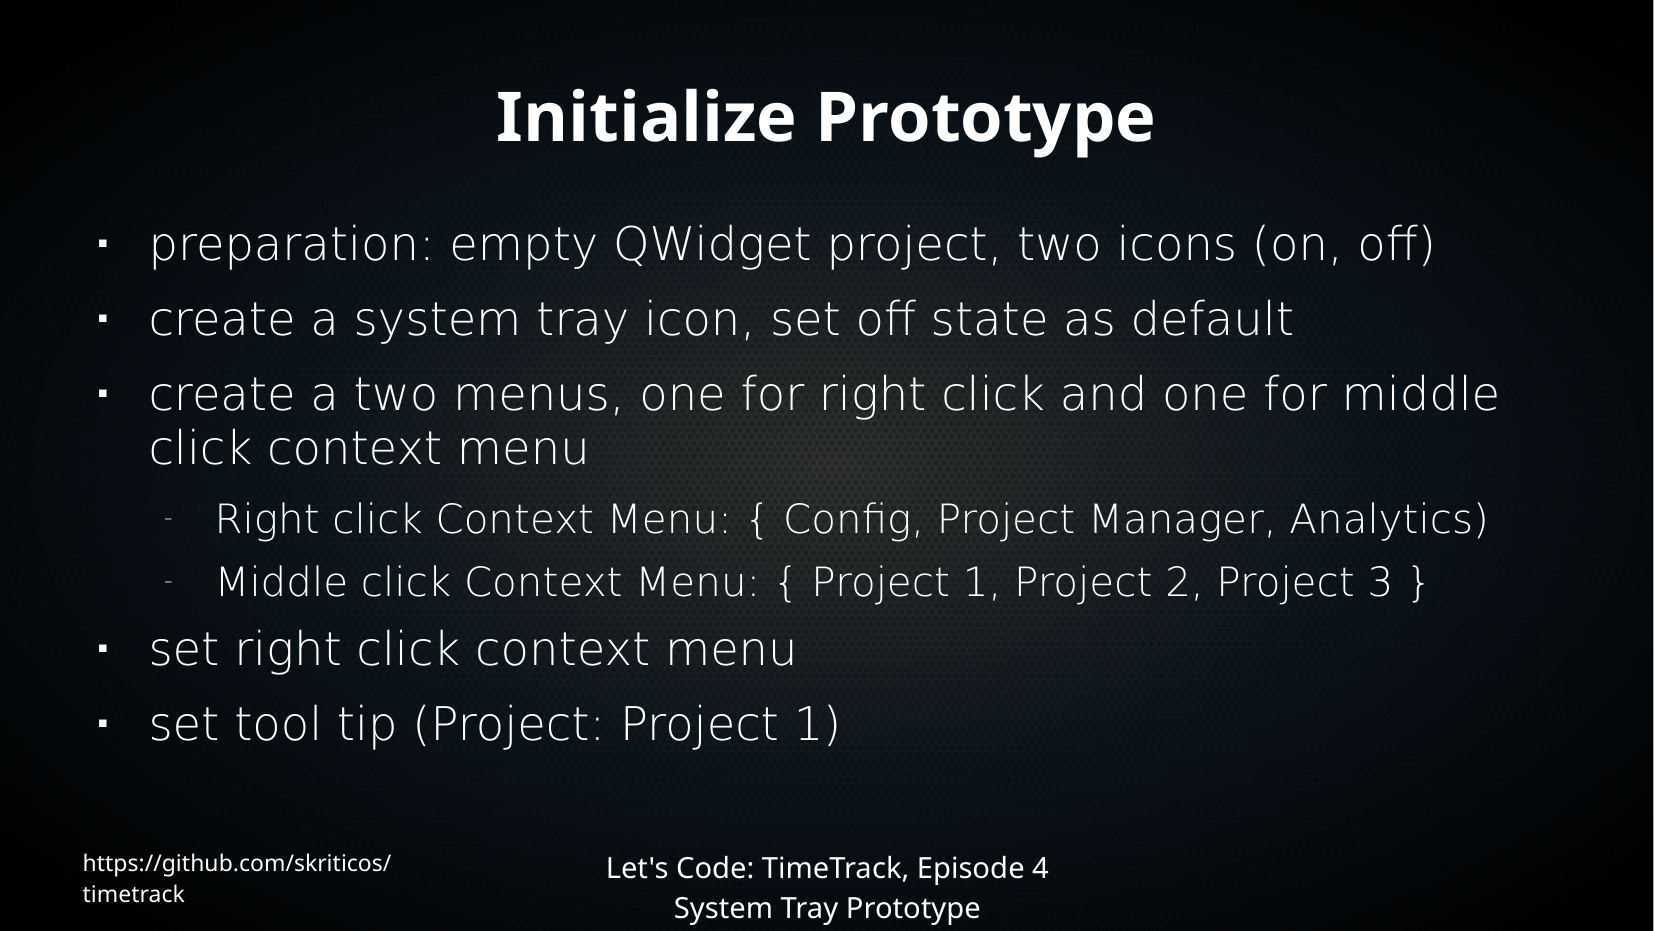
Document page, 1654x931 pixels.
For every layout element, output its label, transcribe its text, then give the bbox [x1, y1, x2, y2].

title Initialize Prototype [82, 37, 1571, 193]
list preparation: empty QWidget project, two icons (on, off) create a system tray icon, set off state as default create a two menus, one for right click and one for middle click context menu Right click Context Menu: { Config, Project Manager, Analytics) Middle click Context Menu: { Project 1, Project 2, Project 3 } set right click context menu set tool tip (Project: Project 1) [82, 217, 1538, 758]
picture [0, 0, 1654, 931]
